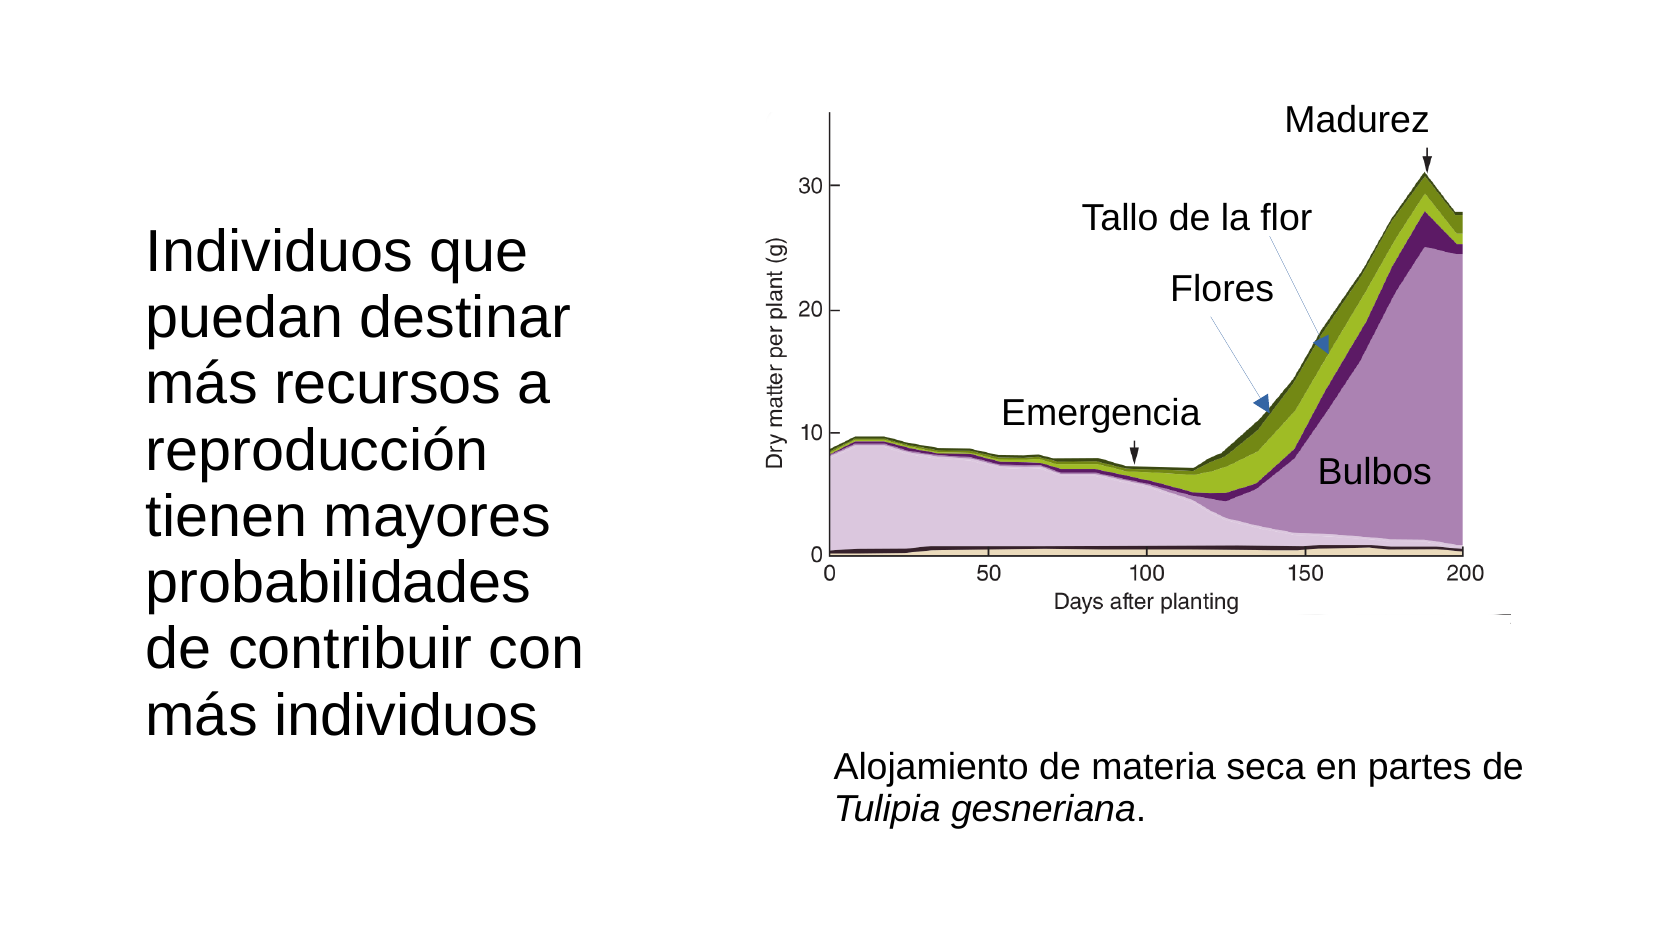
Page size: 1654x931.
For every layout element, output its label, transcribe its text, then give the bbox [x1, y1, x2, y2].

list Individuos que puedan destinar más recursos a reproducción tienen mayores probabilidades de contribuir con más individuos [82, 217, 591, 758]
text_box Alojamiento de materia seca en partes de Tulipia gesneriana. [818, 738, 1565, 837]
picture [738, 88, 1511, 625]
text_box Bulbos [1302, 442, 1447, 500]
text_box Flores [1155, 259, 1289, 317]
text_box Madurez [1269, 90, 1565, 148]
text_box Emergencia [986, 383, 1223, 441]
text_box Tallo de la flor [1066, 188, 1328, 246]
